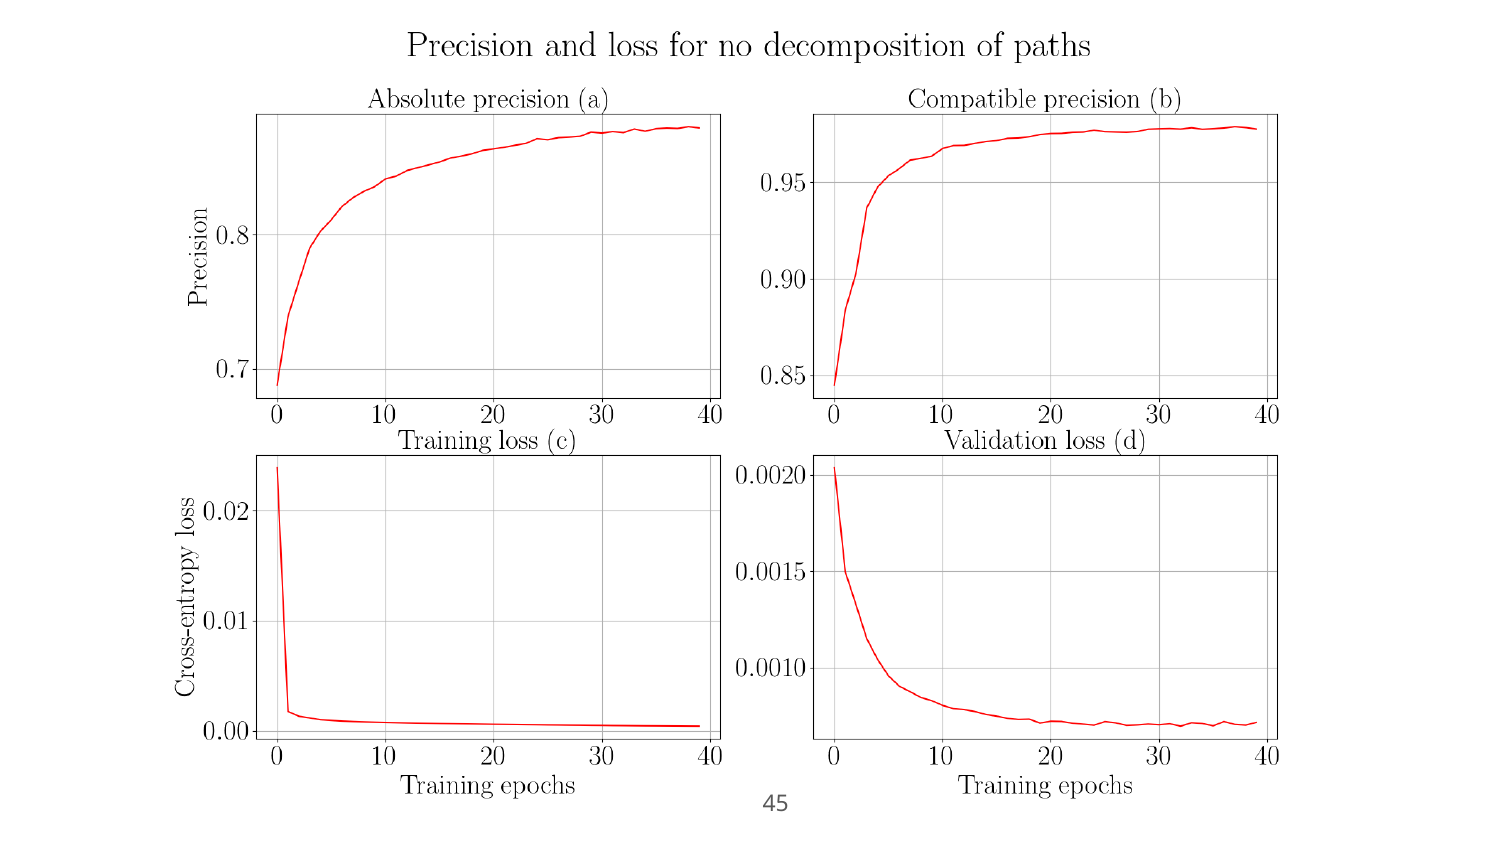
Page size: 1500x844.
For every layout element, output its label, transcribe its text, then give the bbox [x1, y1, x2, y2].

slide_number <number> [714, 771, 805, 837]
picture [91, 16, 1409, 828]
